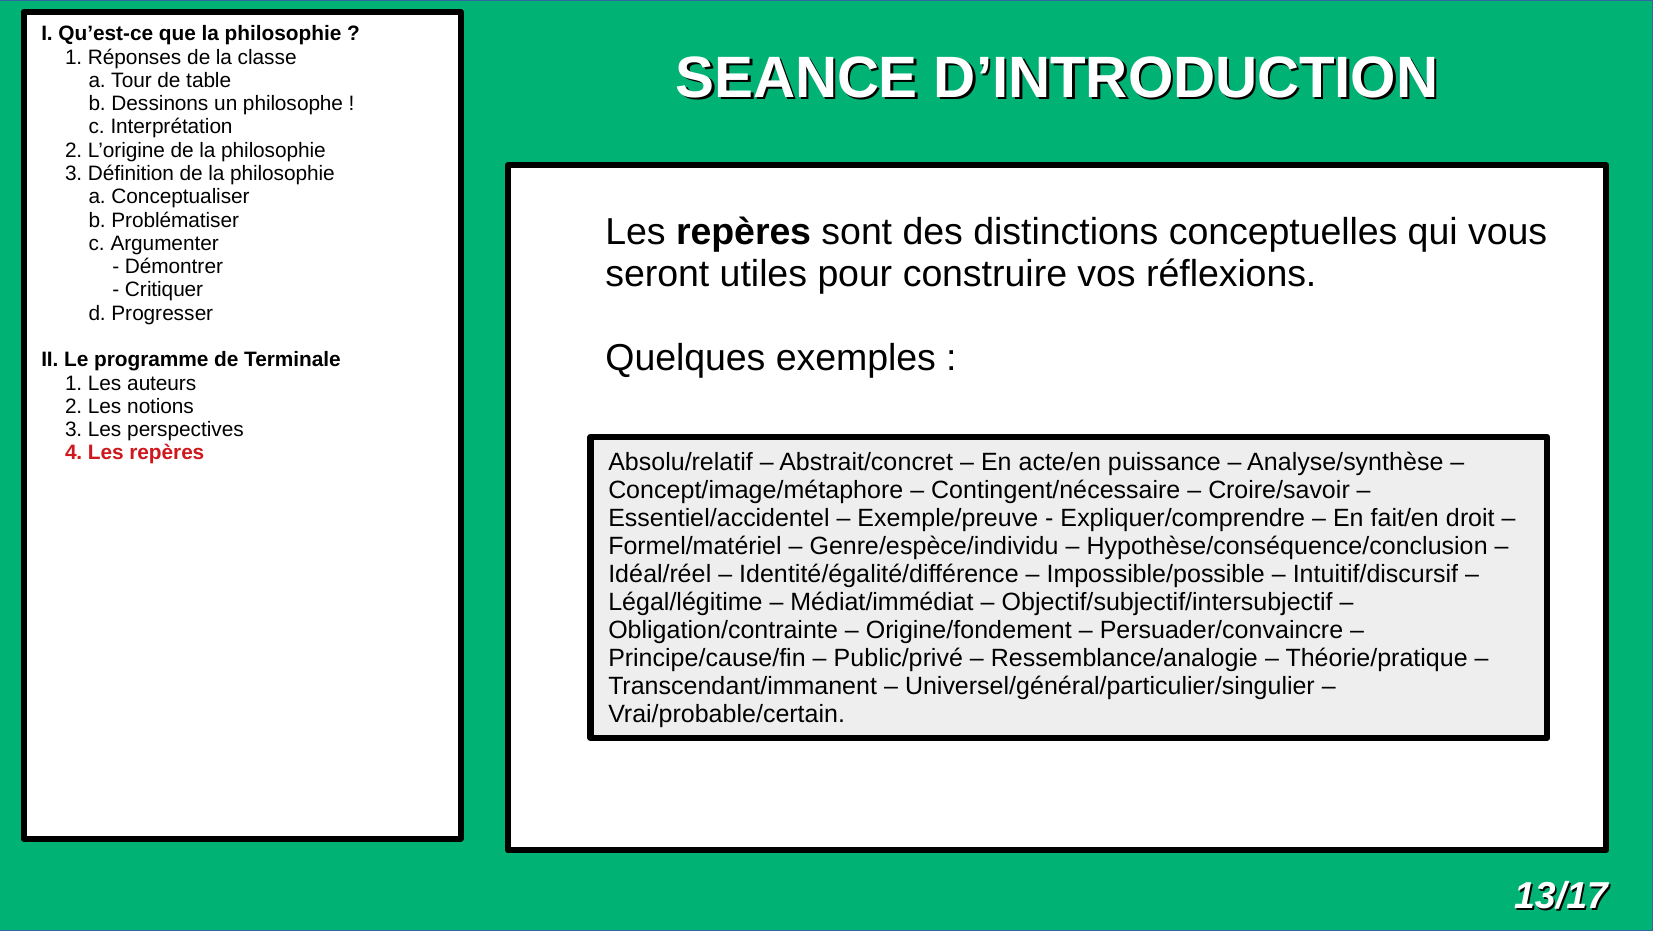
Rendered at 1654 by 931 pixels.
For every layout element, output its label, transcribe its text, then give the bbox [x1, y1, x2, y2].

text_box [0, 0, 1653, 931]
text_box Absolu/relatif – Abstrait/concret – En acte/en puissance – Analyse/synthèse – Concept/image/métaphore – Contingent/nécessaire – Croire/savoir – Essentiel/accidentel – Exemple/preuve - Expliquer/comprendre – En fait/en droit – Formel/matériel – Genre/espèce/individu – Hypothèse/conséquence/conclusion – Idéal/réel – Identité/égalité/différence – Impossible/possible – Intuitif/discursif – Légal/légitime – Médiat/immédiat – Objectif/subjectif/intersubjectif – Obligation/contrainte – Origine/fondement – Persuader/convaincre – Principe/cause/fin – Public/privé – Ressemblance/analogie – Théorie/pratique – Transcendant/immanent – Universel/général/particulier/singulier – Vrai/probable/certain. [590, 437, 1548, 738]
text_box SEANCE D’INTRODUCTION [507, 0, 1607, 154]
text_box I. Qu’est-ce que la philosophie ? 1. Réponses de la classe a. Tour de table b. Dessinons un philosophe ! c. Interprétation 2. L’origine de la philosophie 3. Définition de la philosophie a. Conceptualiser b. Problématiser c. Argumenter - Démontrer - Critiquer d. Progresser II. Le programme de Terminale 1. Les auteurs 2. Les notions 3. Les perspectives 4. Les repères [23, 11, 461, 839]
text_box <numéro>/17 [1464, 867, 1623, 931]
text_box Les repères sont des distinctions conceptuelles qui vous seront utiles pour construire vos réflexions. Quelques exemples : [590, 203, 1642, 834]
